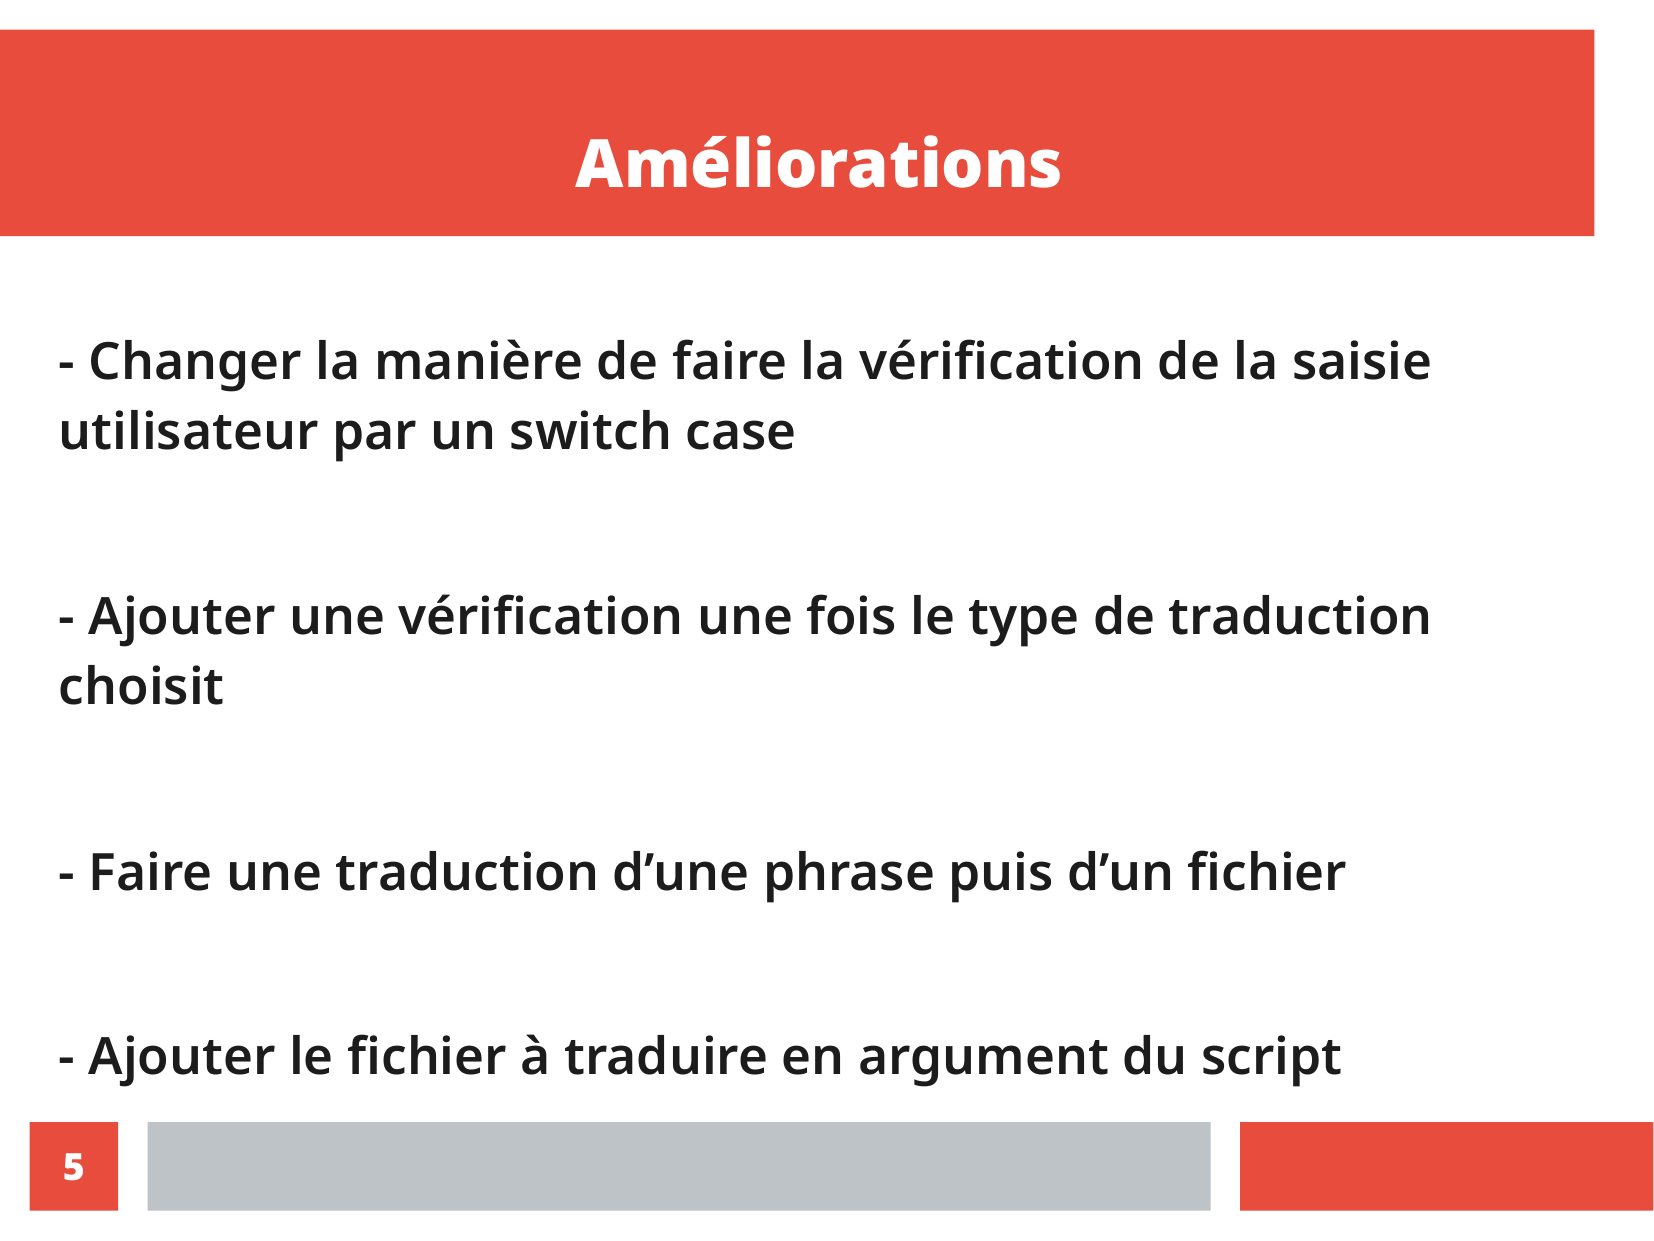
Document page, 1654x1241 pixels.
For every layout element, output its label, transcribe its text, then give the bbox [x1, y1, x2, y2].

list - Changer la manière de faire la vérification de la saisie utilisateur par un switch case - Ajouter une vérification une fois le type de traduction choisit - Faire une traduction d’une phrase puis d’un fichier - Ajouter le fichier à traduire en argument du script [59, 324, 1565, 1093]
title Améliorations [59, 59, 1595, 207]
